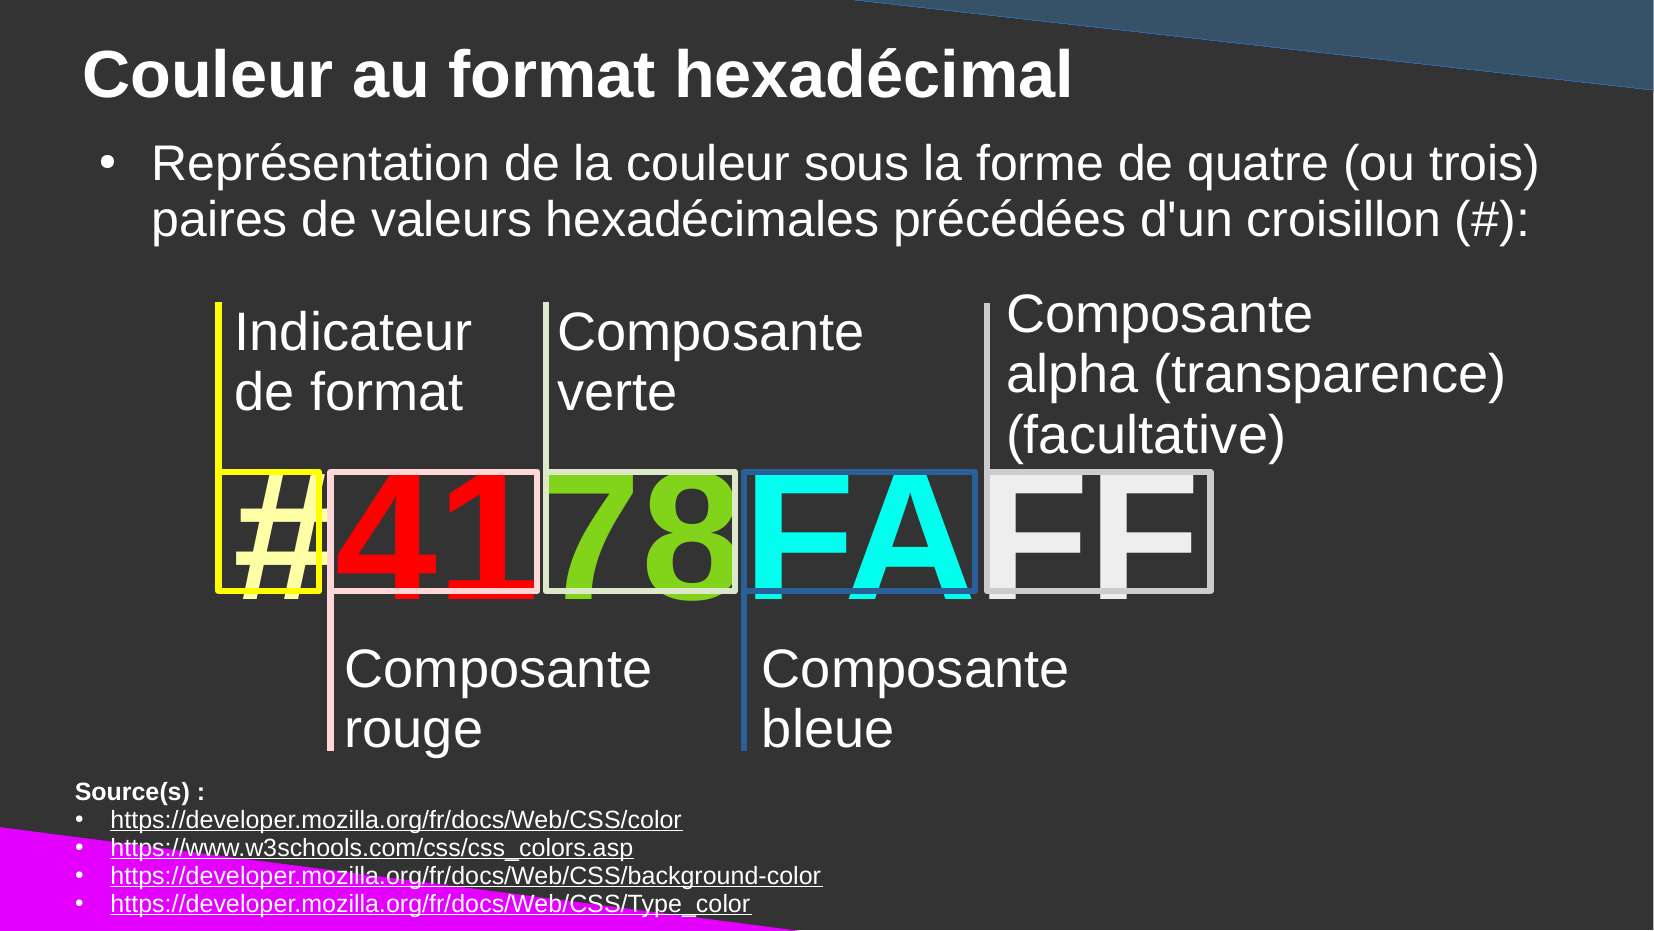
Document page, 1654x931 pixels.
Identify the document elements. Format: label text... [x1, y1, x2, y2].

text_box [855, 0, 1654, 91]
text_box #4178FAFF [334, 475, 534, 588]
text_box #4178FAFF [549, 475, 732, 588]
list Représentation de la couleur sous la forme de quatre (ou trois) paires de valeurs hexadécimales précédées d'un croisillon (#): [80, 135, 1605, 260]
title Couleur au format hexadécimal [82, 37, 1571, 122]
title Composante rouge [344, 638, 656, 760]
title Indicateur de format [234, 301, 546, 423]
text_box Source(s) : https://developer.mozilla.org/fr/docs/Web/CSS/color https://www.w3schools.com/css/css_colors.asp https://developer.mozilla.org/fr/docs/Web/CSS/background-color https://developer.mozilla.org/fr/docs/Web/CSS/Type_color [60, 770, 1546, 926]
text_box #4178FAFF [222, 475, 316, 588]
text_box #4178FAFF [990, 475, 1207, 588]
title Composante alpha (transparence) (facultative) [1006, 283, 1607, 466]
title Composante bleue [761, 638, 1073, 760]
text_box #4178FAFF [747, 475, 972, 588]
text_box #4178FAFF [218, 426, 1235, 647]
title Composante verte [557, 301, 869, 423]
text_box [0, 827, 801, 931]
